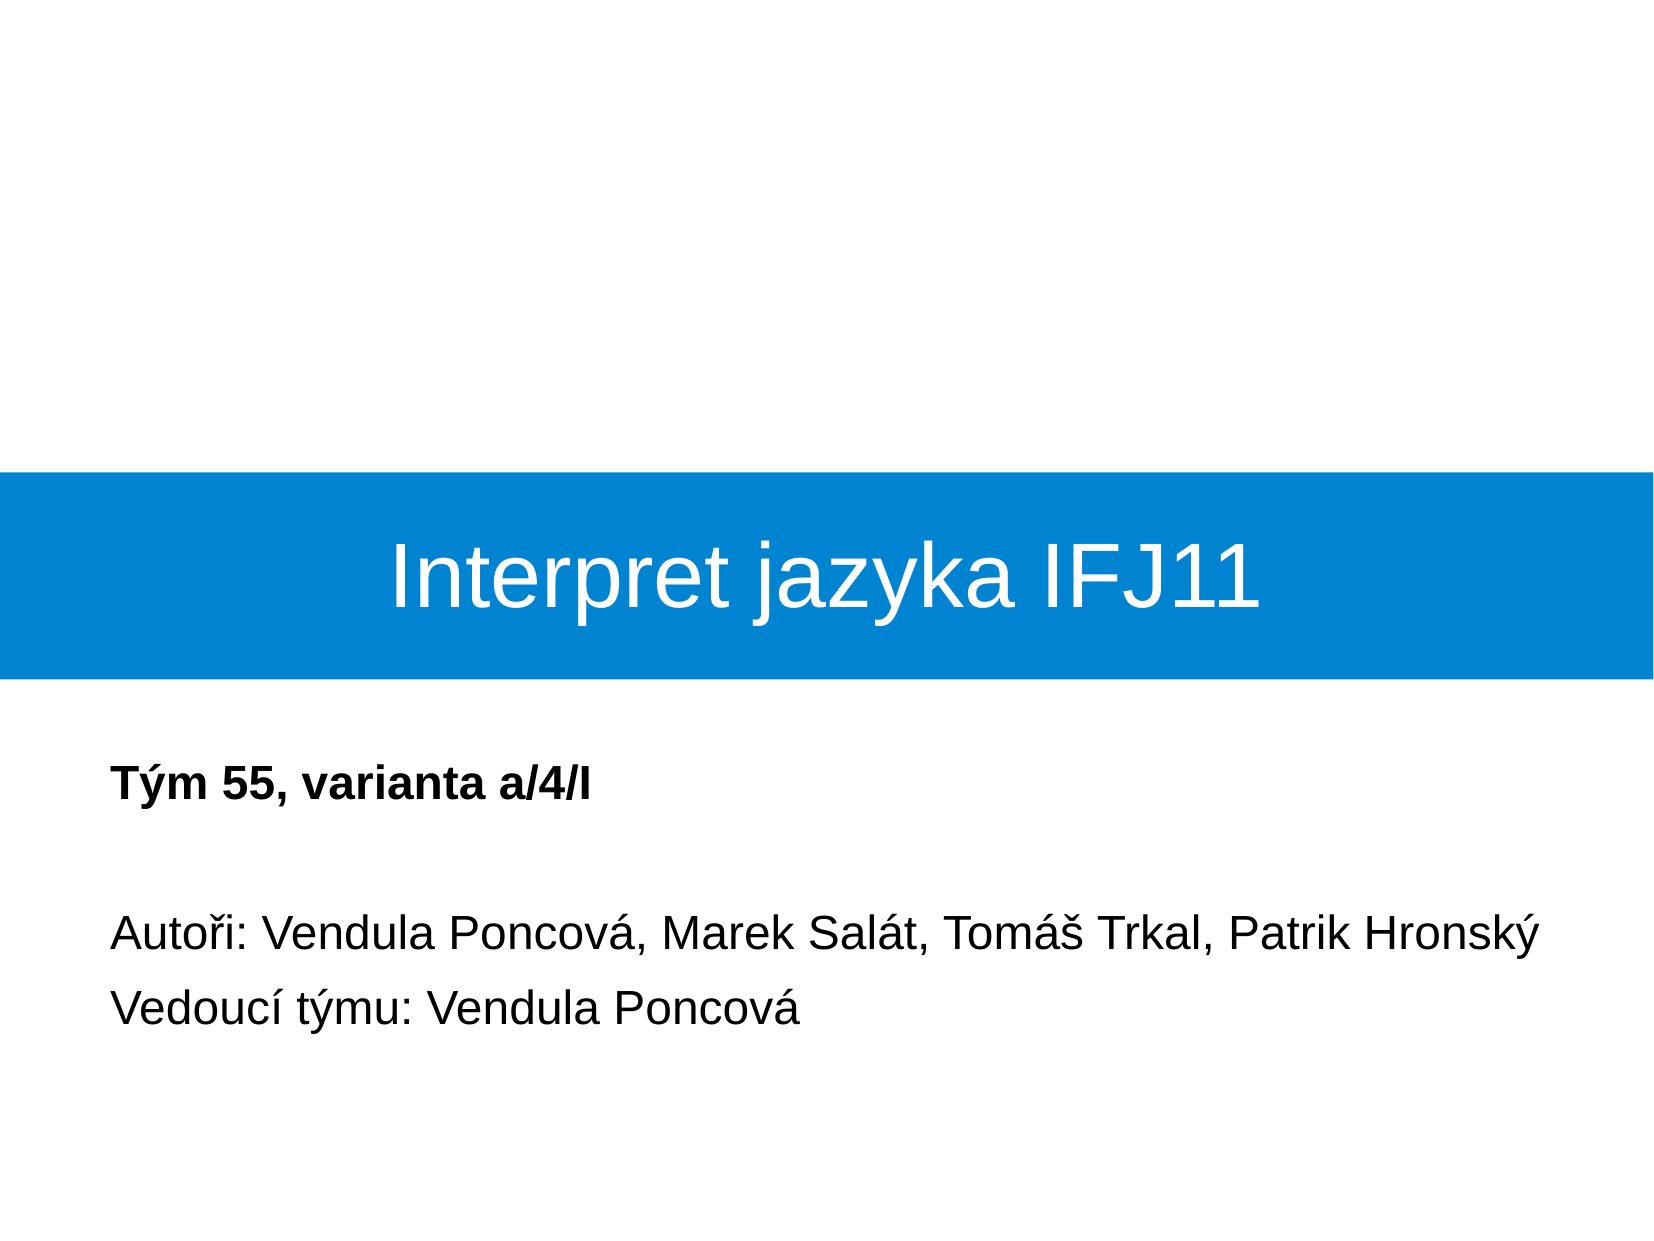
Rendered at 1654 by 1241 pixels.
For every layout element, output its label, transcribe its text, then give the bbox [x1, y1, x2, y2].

list Tým 55, varianta a/4/I Autoři: Vendula Poncová, Marek Salát, Tomáš Trkal, Patrik Hronský Vedoucí týmu: Vendula Poncová [59, 755, 1548, 1040]
title Interpret jazyka IFJ11 [0, 472, 1654, 680]
